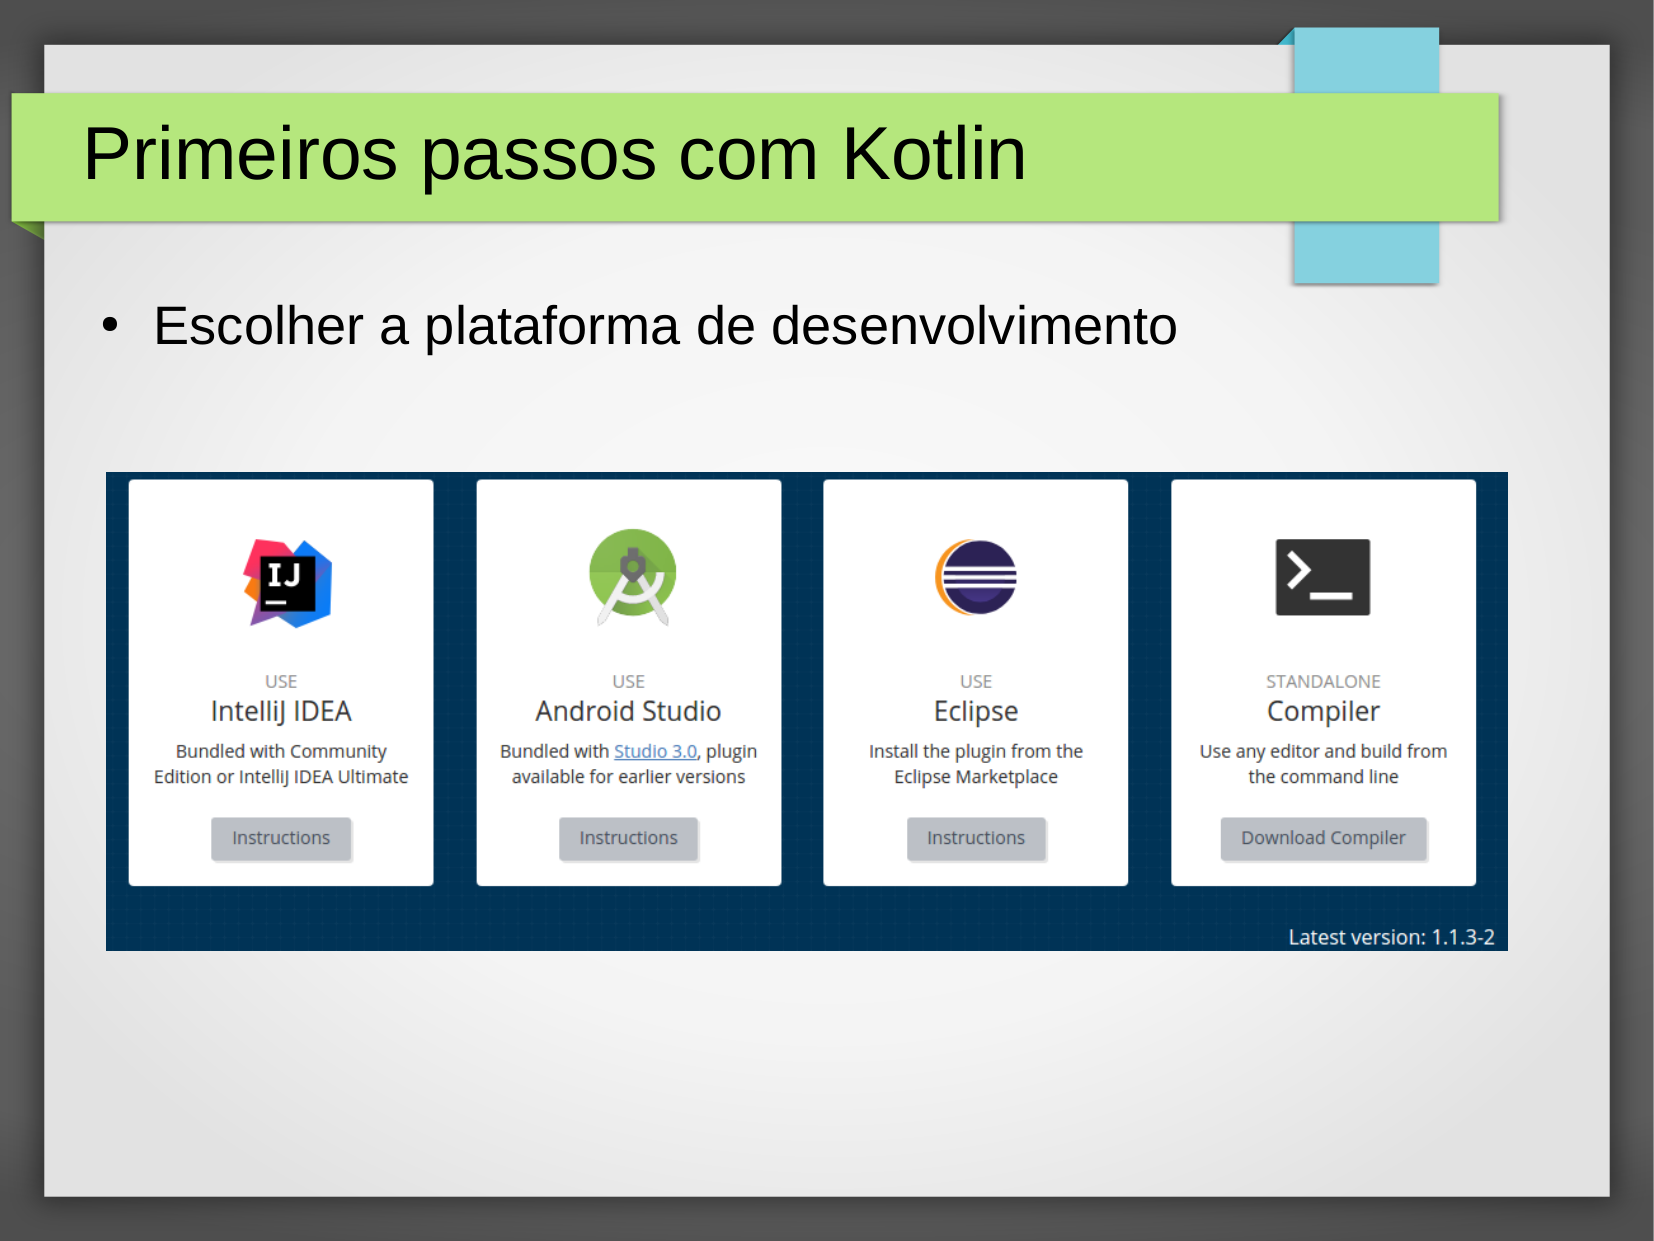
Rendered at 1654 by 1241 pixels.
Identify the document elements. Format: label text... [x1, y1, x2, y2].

picture [0, 0, 1654, 1241]
title Primeiros passos com Kotlin [82, 94, 1264, 213]
list Escolher a plataforma de desenvolvimento [82, 295, 1571, 1015]
